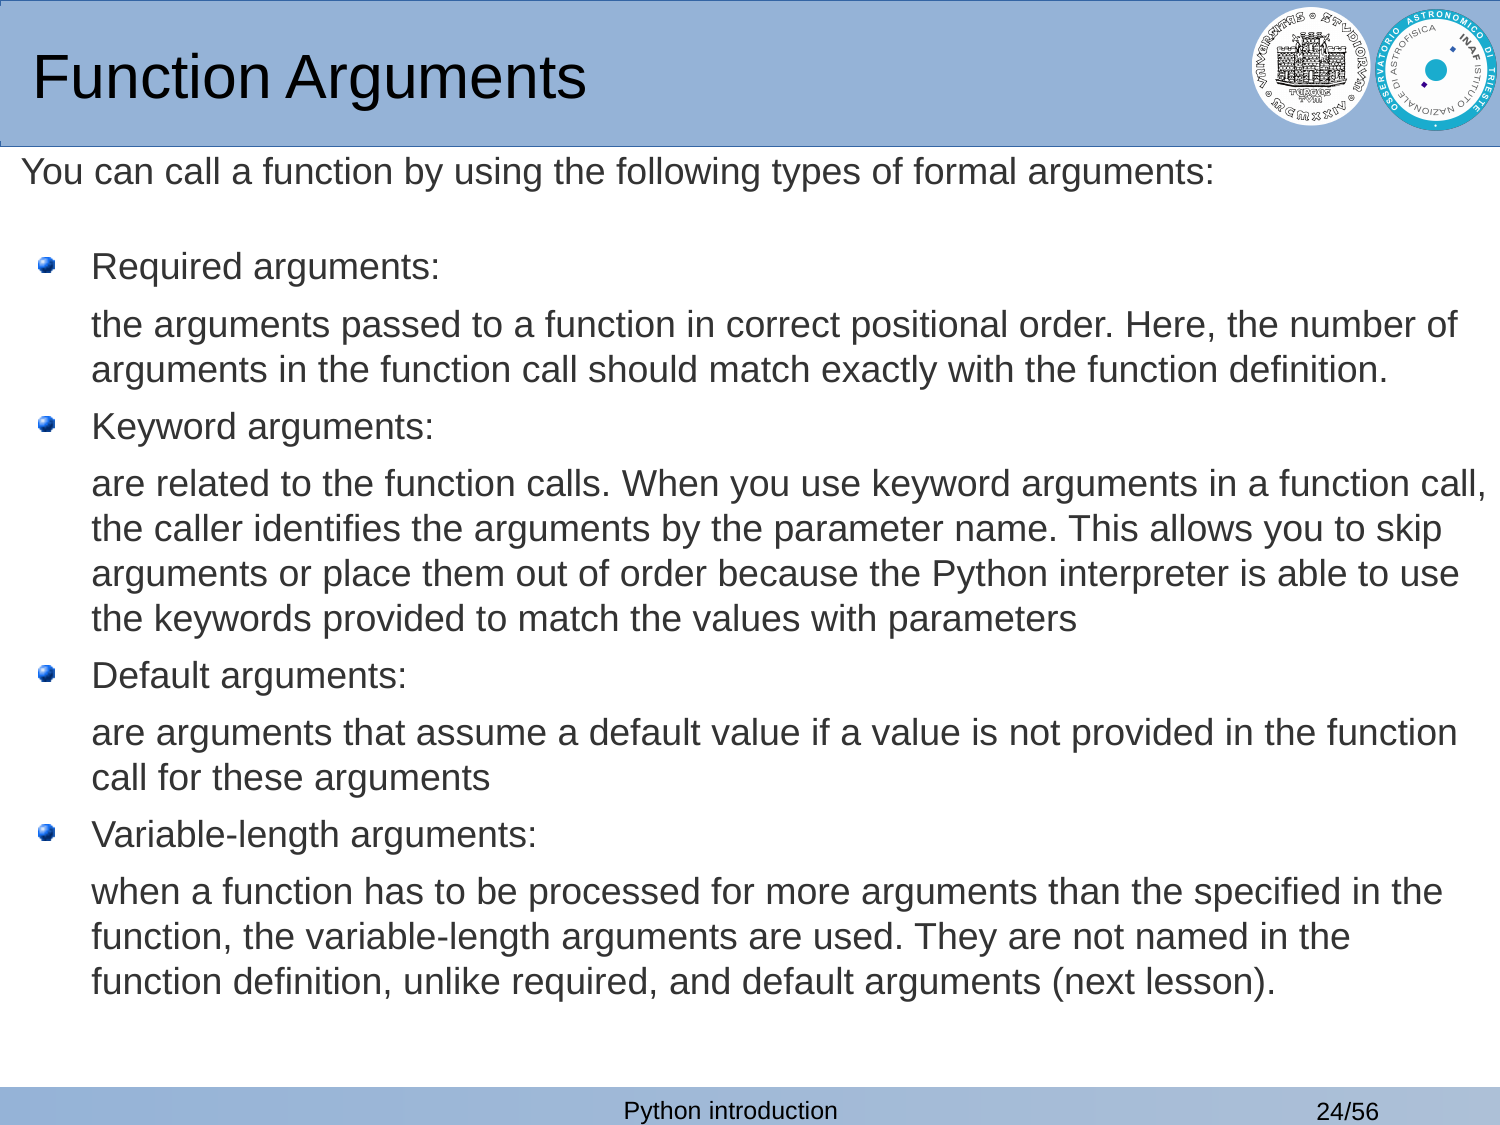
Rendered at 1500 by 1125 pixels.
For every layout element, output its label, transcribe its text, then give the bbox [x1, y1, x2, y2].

picture [1252, 0, 1500, 138]
text_box Function Arguments [0, 5, 1243, 141]
list You can call a function by using the following types of formal arguments: Required arguments: the arguments passed to a function in correct positional order. Here, the number of arguments in the function call should match exactly with the function definition. Keyword arguments: are related to the function calls. When you use keyword arguments in a function call, the caller identifies the arguments by the parameter name. This allows you to skip arguments or place them out of order because the Python interpreter is able to use the keywords provided to match the values with parameters Default arguments: are arguments that assume a default value if a value is not provided in the function call for these arguments Variable-length arguments: when a function has to be processed for more arguments than the specified in the function, the variable-length arguments are used. They are not named in the function definition, unlike required, and default arguments (next lesson). [5, 138, 1500, 1075]
